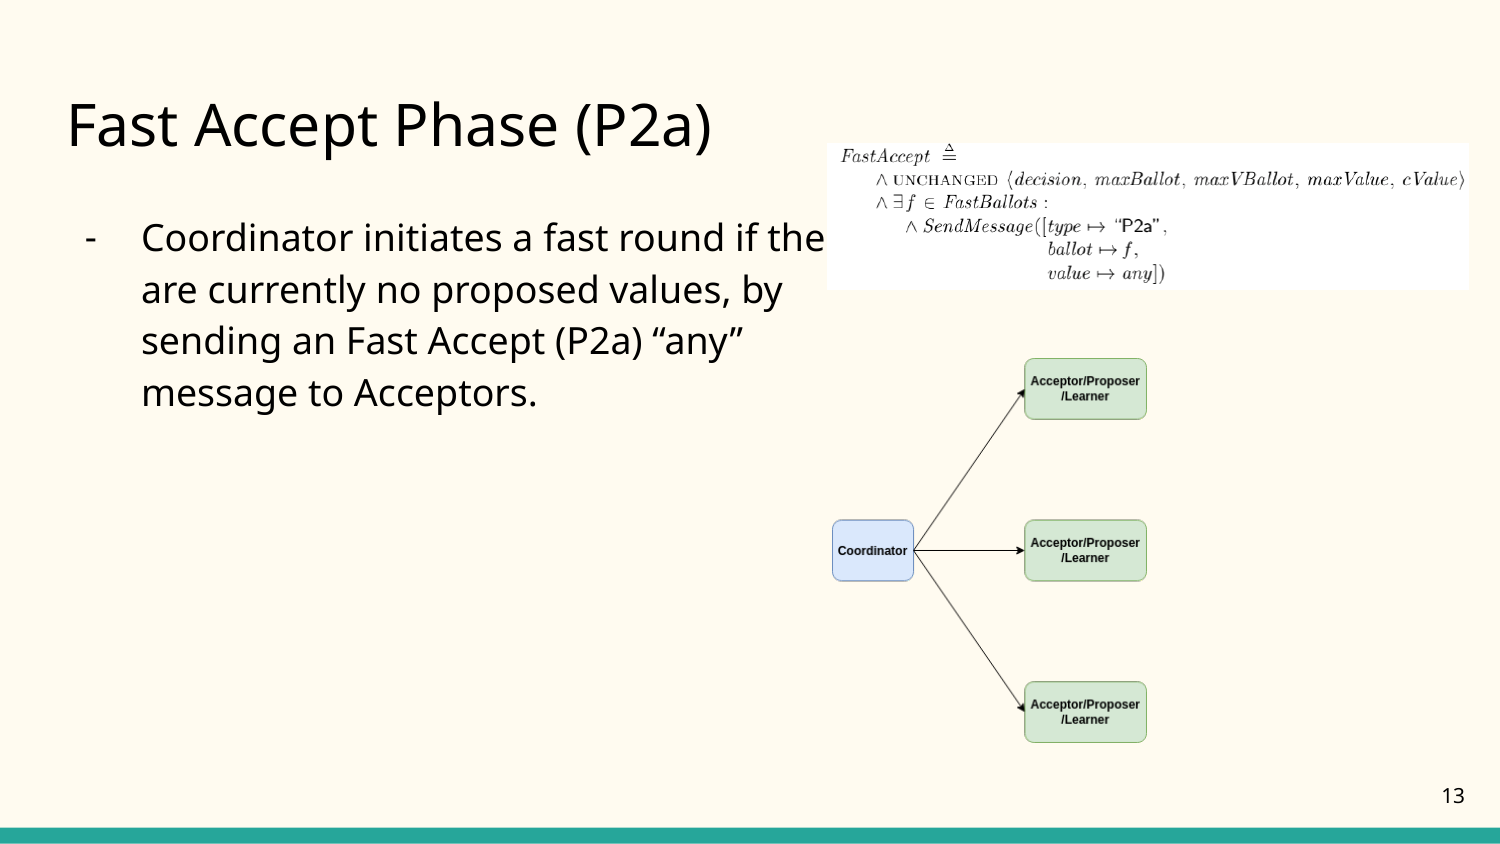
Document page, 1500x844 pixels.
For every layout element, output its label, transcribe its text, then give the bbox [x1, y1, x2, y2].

picture [832, 358, 1147, 744]
slide_number <number> [1389, 764, 1480, 830]
title Fast Accept Phase (P2a) [51, 72, 1449, 174]
list Coordinator initiates a fast round if there are currently no proposed values, by sending an Fast Accept (P2a) “any” message to Acceptors. [51, 192, 1449, 750]
picture [827, 143, 1469, 290]
